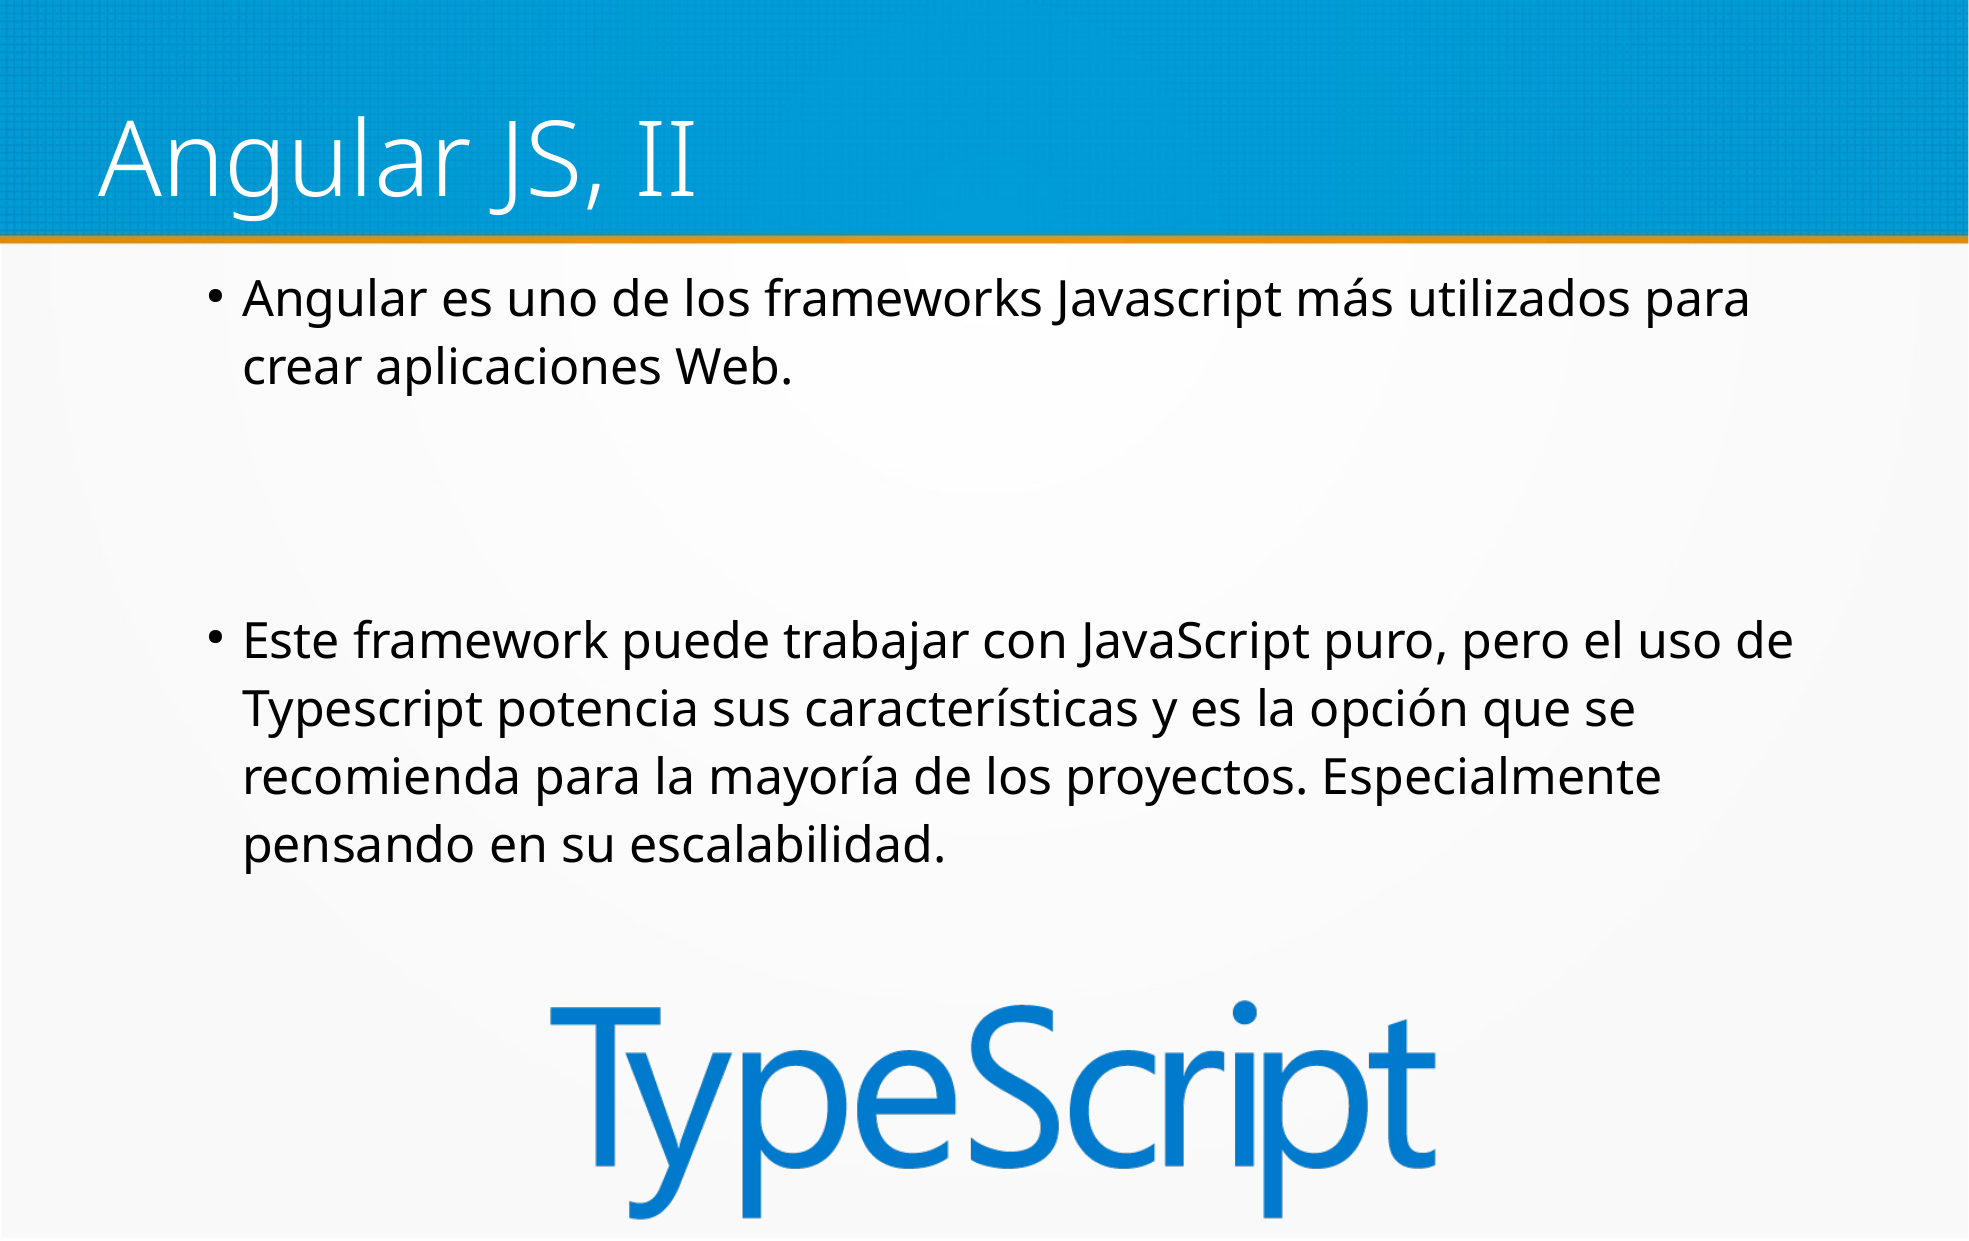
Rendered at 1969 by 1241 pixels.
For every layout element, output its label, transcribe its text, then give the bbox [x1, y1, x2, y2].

picture [0, 233, 1969, 1241]
text_box Angular es uno de los frameworks Javascript más utilizados para crear aplicaciones Web. Este framework puede trabajar con JavaScript puro, pero el uso de Typescript potencia sus características y es la opción que se recomienda para la mayoría de los proyectos. Especialmente pensando en su escalabilidad. [200, 307, 1855, 897]
title Angular JS, II [98, 19, 1870, 227]
